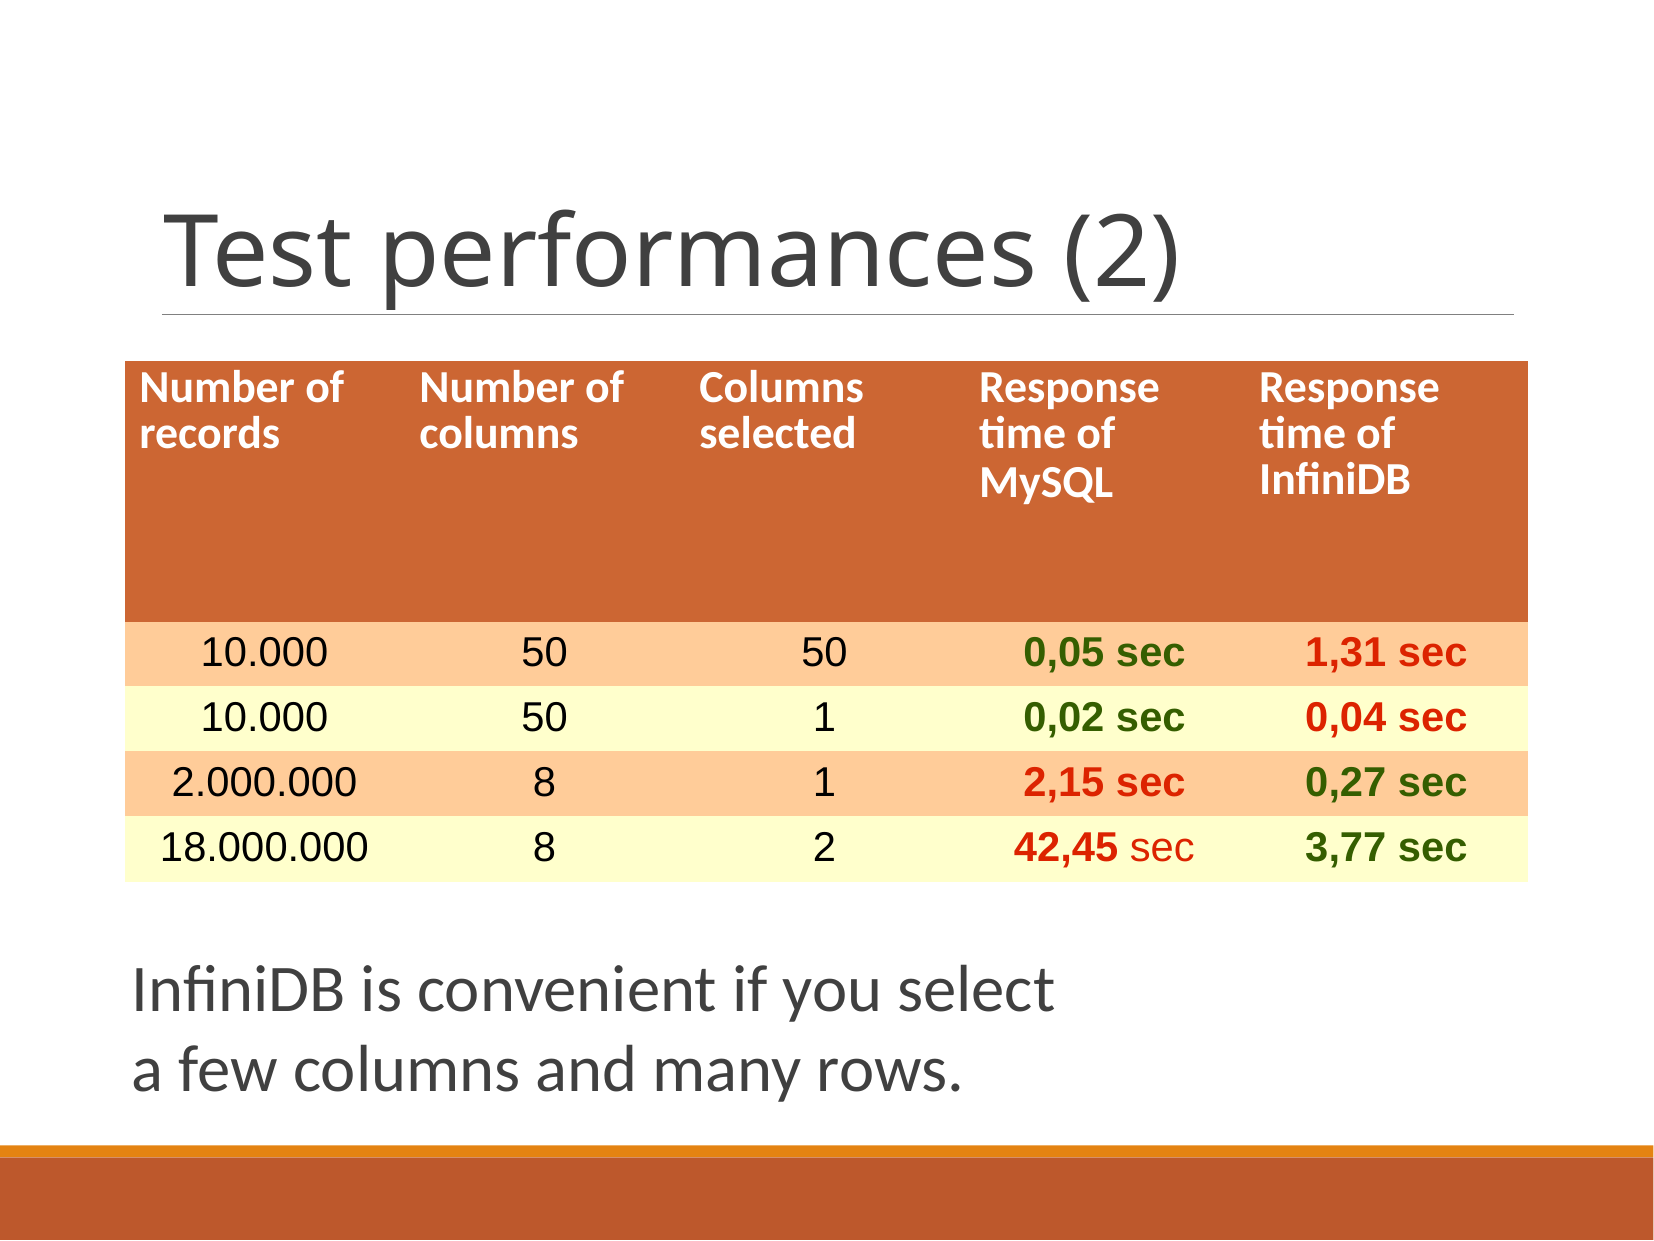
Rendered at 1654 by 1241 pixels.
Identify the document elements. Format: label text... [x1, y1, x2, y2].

table_cell 50 [405, 686, 685, 751]
text_box Test performances (2) [148, 51, 1513, 314]
table_cell 2.000.000 [125, 751, 405, 816]
table_cell 2 [685, 816, 964, 882]
table_cell 1 [685, 686, 964, 751]
table_cell 2,15 sec [964, 751, 1244, 816]
table_header Columns selected [685, 361, 964, 622]
table_cell 50 [685, 622, 964, 686]
table_cell 0,05 sec [964, 622, 1244, 686]
table_cell 10.000 [125, 622, 405, 686]
table_header Response time of MySQL [964, 361, 1244, 622]
table_cell 18.000.000 [125, 816, 405, 882]
table_cell 3,77 sec [1244, 816, 1528, 882]
table_header Number of columns [405, 361, 685, 622]
table_header Response time of InfiniDB [1244, 361, 1528, 622]
table_header Number of records [125, 361, 405, 622]
text_box InfiniDB is convenient if you select a few columns and many rows. [117, 937, 1572, 1133]
table_cell 1,31 sec [1244, 622, 1528, 686]
table_cell 0,27 sec [1244, 751, 1528, 816]
table_cell 8 [405, 751, 685, 816]
table_cell 42,45 sec [964, 816, 1244, 882]
table_cell 0,04 sec [1244, 686, 1528, 751]
table_cell 1 [685, 751, 964, 816]
table_cell 10.000 [125, 686, 405, 751]
table_cell 0,02 sec [964, 686, 1244, 751]
table_cell 50 [405, 622, 685, 686]
table_cell 8 [405, 816, 685, 882]
